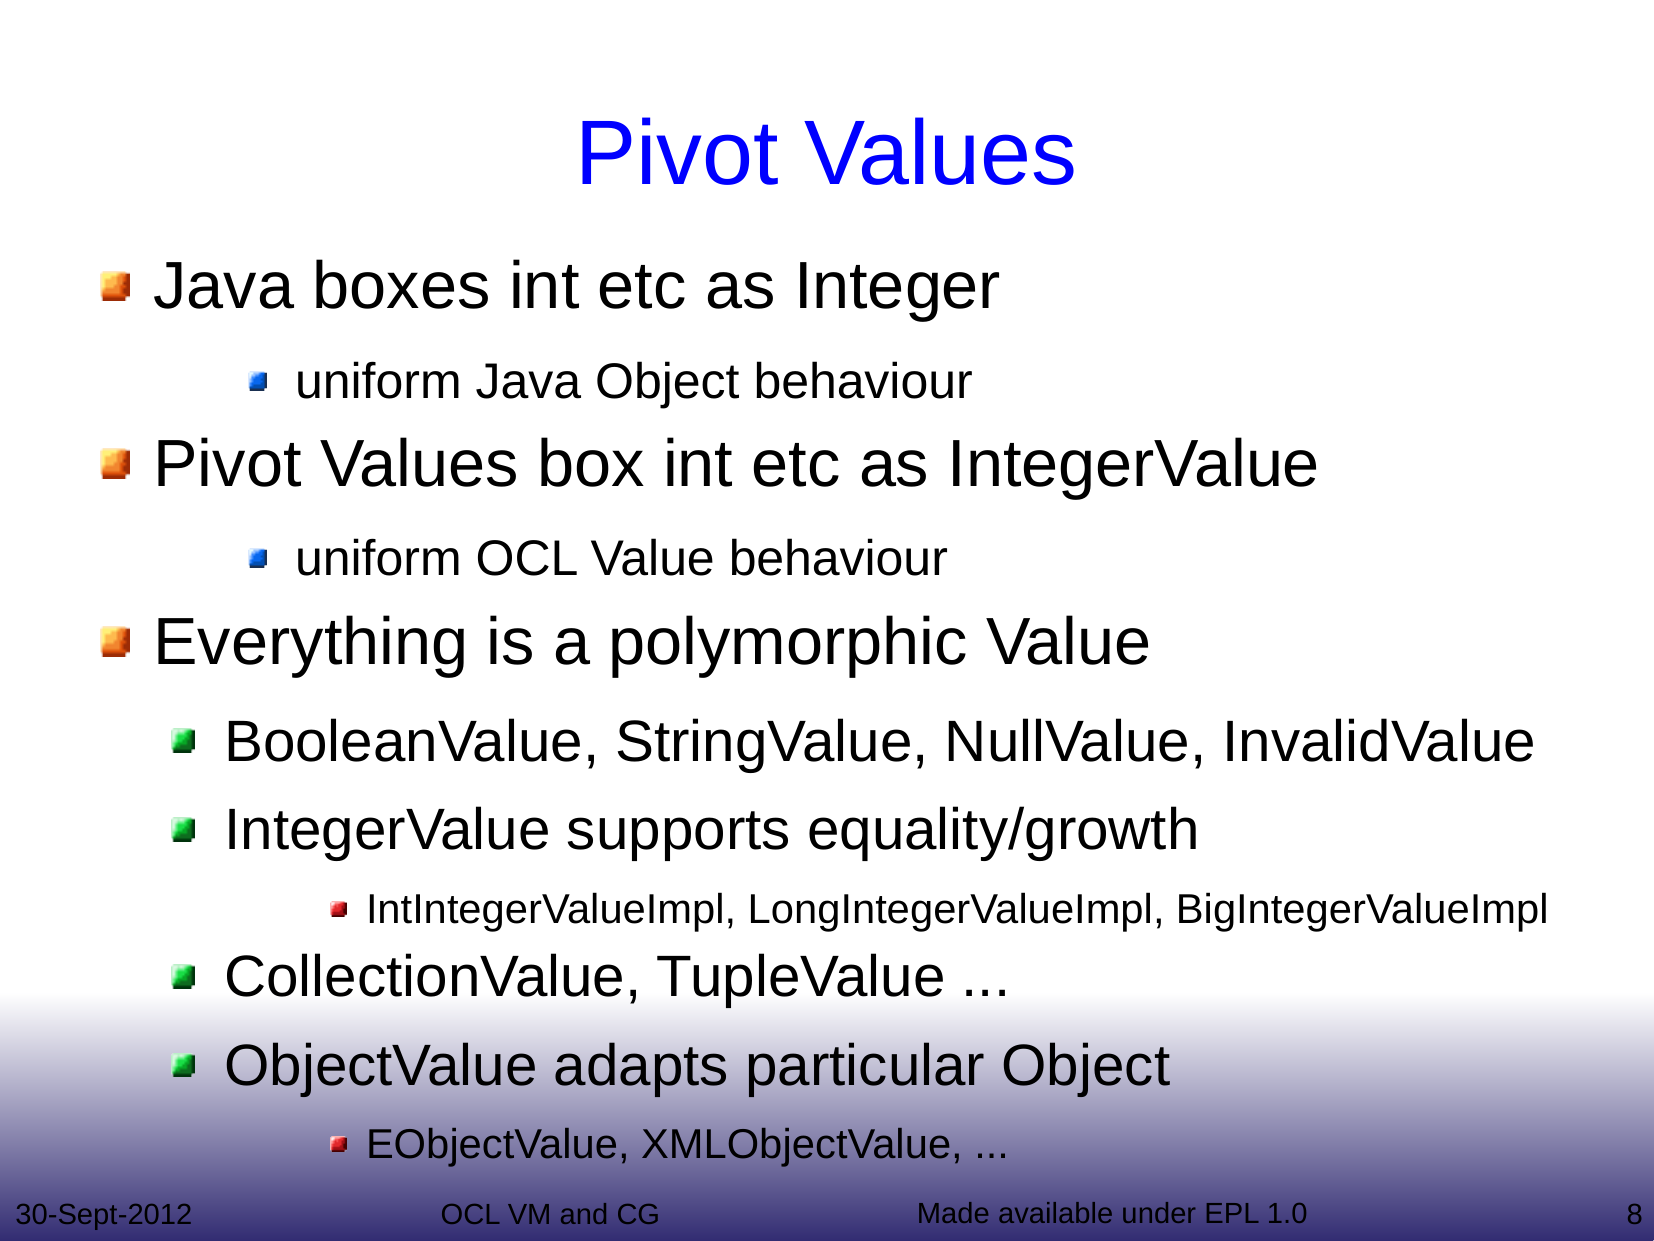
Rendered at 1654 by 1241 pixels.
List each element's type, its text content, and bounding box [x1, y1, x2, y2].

list Java boxes int etc as Integer uniform Java Object behaviour Pivot Values box int etc as IntegerValue uniform OCL Value behaviour Everything is a polymorphic Value BooleanValue, StringValue, NullValue, InvalidValue IntegerValue supports equality/growth IntIntegerValueImpl, LongIntegerValueImpl, BigIntegerValueImpl CollectionValue, TupleValue ... ObjectValue adapts particular Object EObjectValue, XMLObjectValue, ... [82, 248, 1639, 1168]
title Pivot Values [82, 49, 1571, 248]
